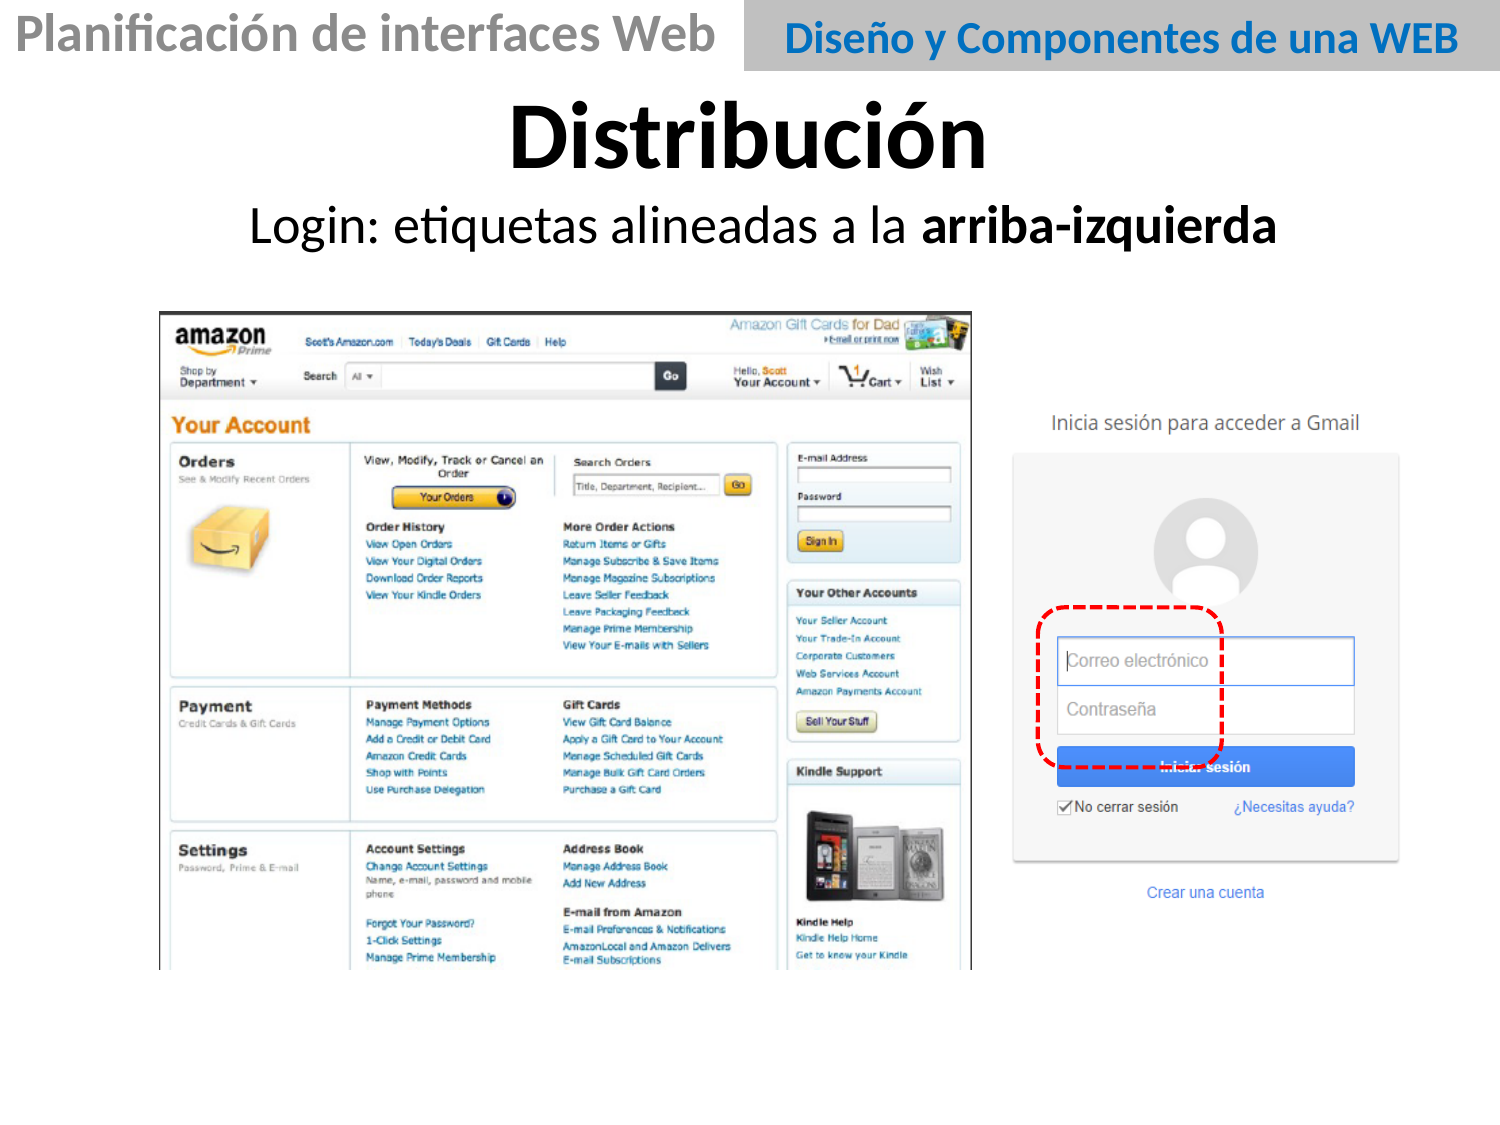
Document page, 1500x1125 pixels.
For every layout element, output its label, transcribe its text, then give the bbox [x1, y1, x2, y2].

title Login: etiquetas alineadas a la arriba-izquierda [75, 127, 1453, 316]
picture [1006, 404, 1406, 906]
picture [159, 311, 972, 970]
title Diseño y Componentes de una WEB [744, 0, 1500, 71]
text_box Distribución [370, 72, 1128, 127]
text_box Distribución [526, 116, 552, 127]
title Planificación de interfaces Web [0, 0, 744, 60]
